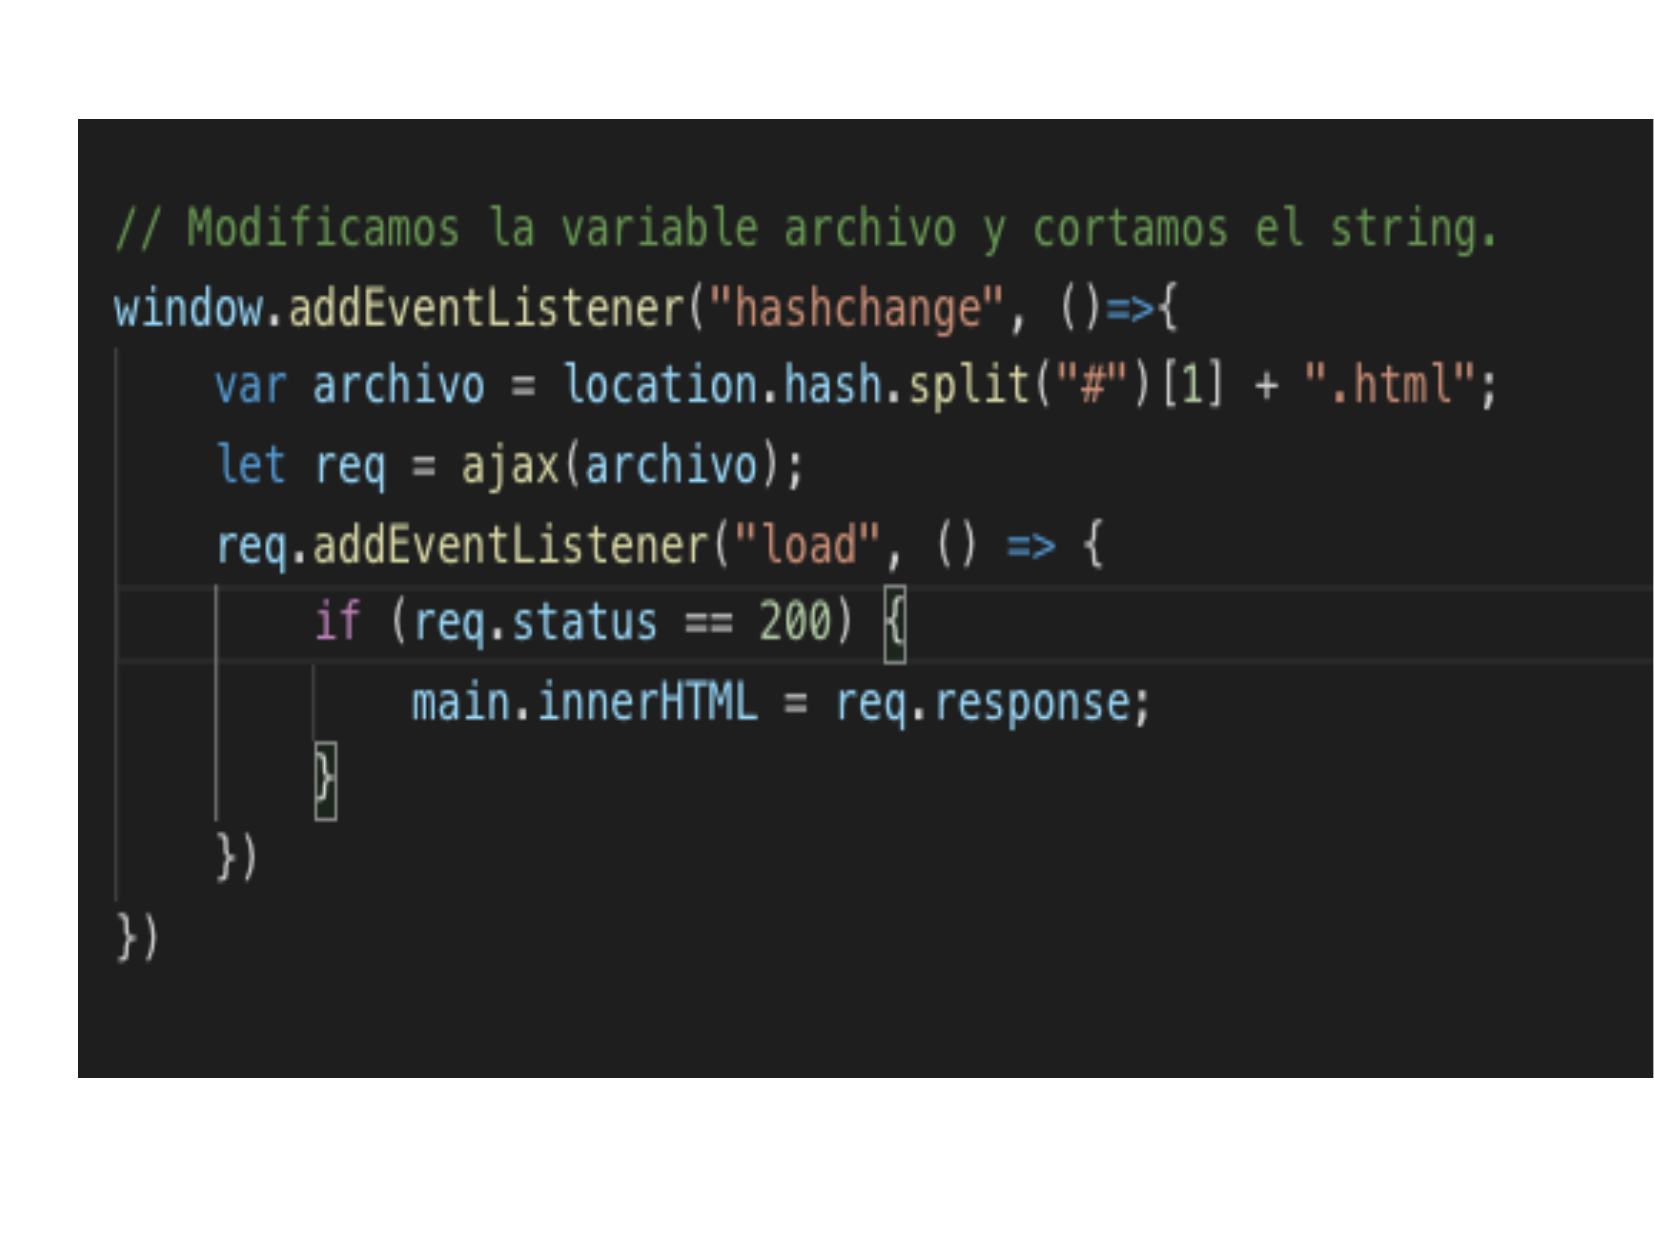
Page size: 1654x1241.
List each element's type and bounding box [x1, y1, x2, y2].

picture [78, 119, 1654, 1078]
